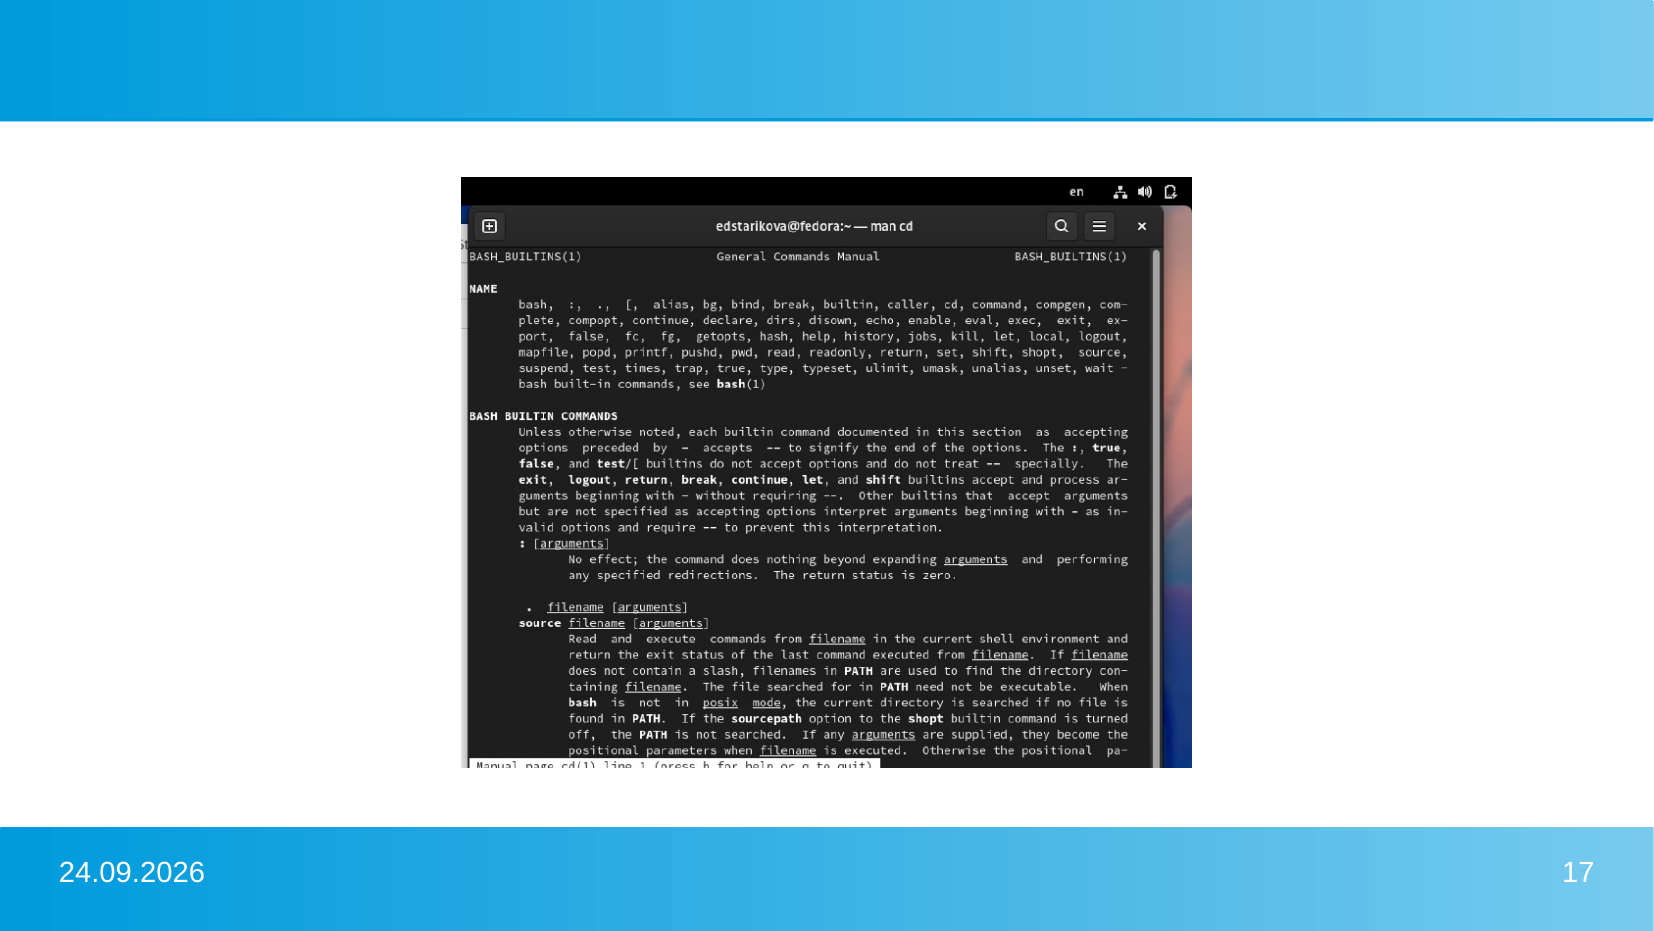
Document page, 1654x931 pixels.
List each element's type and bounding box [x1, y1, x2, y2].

picture [461, 177, 1192, 768]
